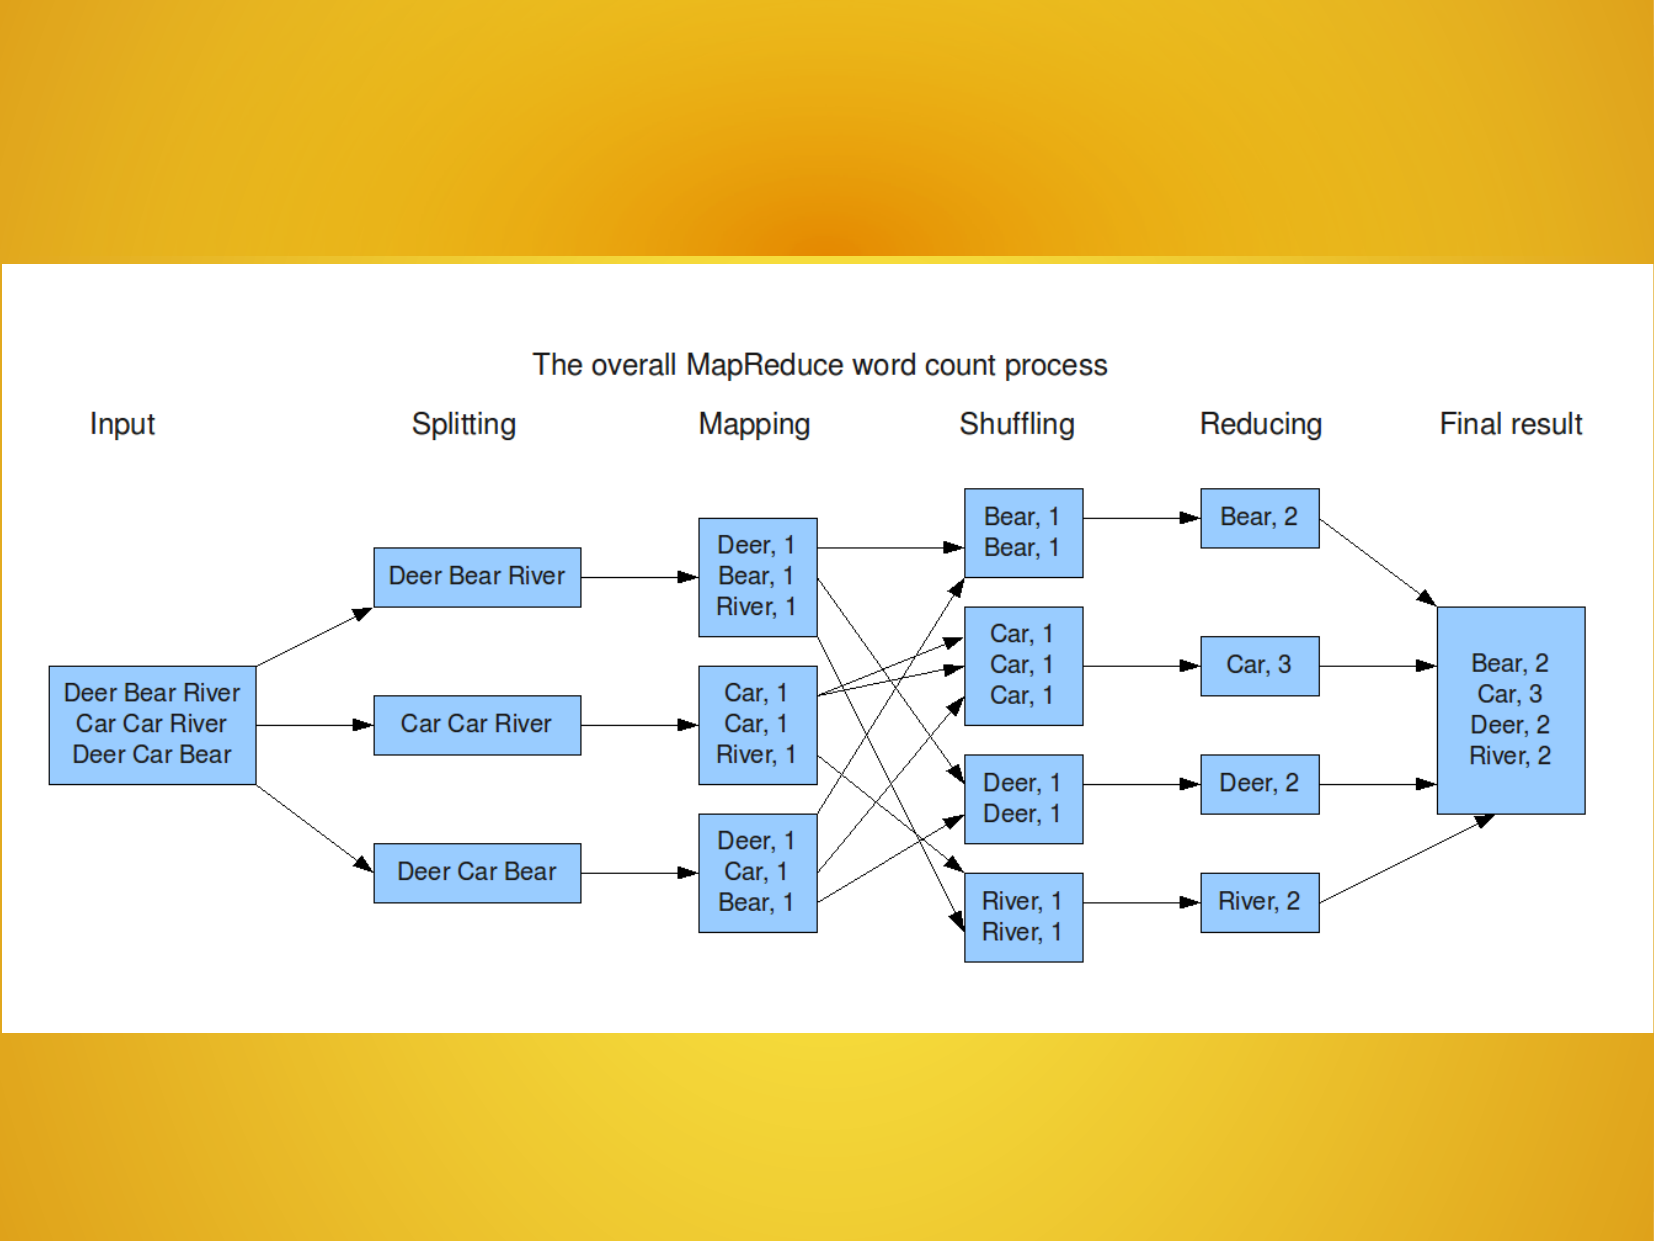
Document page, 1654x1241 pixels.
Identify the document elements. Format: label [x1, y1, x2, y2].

picture [2, 264, 1654, 1033]
